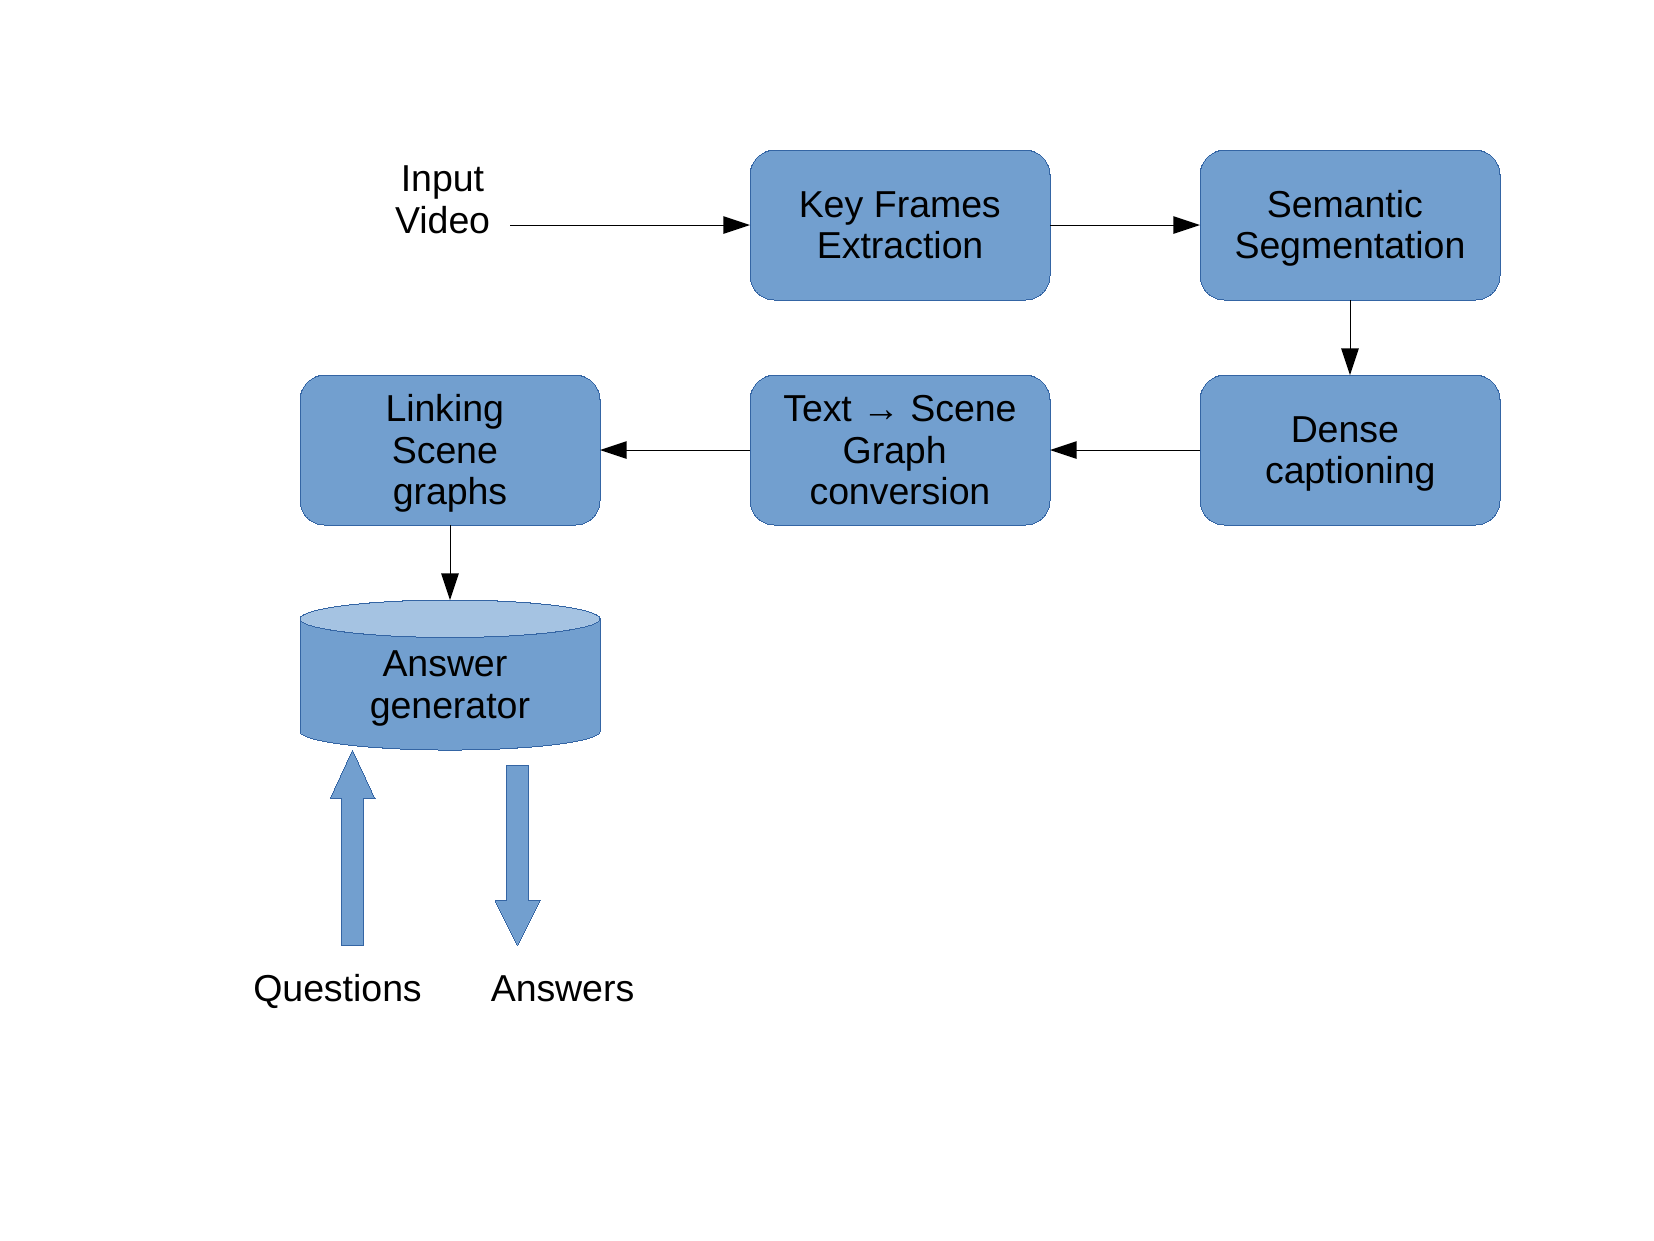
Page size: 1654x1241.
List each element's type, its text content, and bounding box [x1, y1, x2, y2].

text_box Answer generator [300, 619, 601, 751]
text_box Questions [210, 960, 435, 1017]
text_box [330, 750, 376, 946]
text_box Semantic Segmentation [1200, 150, 1501, 301]
text_box Key Frames Extraction [750, 150, 1051, 301]
text_box [495, 765, 541, 946]
text_box Linking Scene graphs [300, 375, 601, 526]
text_box Answers [435, 960, 691, 1017]
text_box Text → Scene Graph conversion [750, 375, 1051, 526]
text_box Dense captioning [1200, 375, 1501, 526]
text_box Input Video [375, 150, 511, 301]
